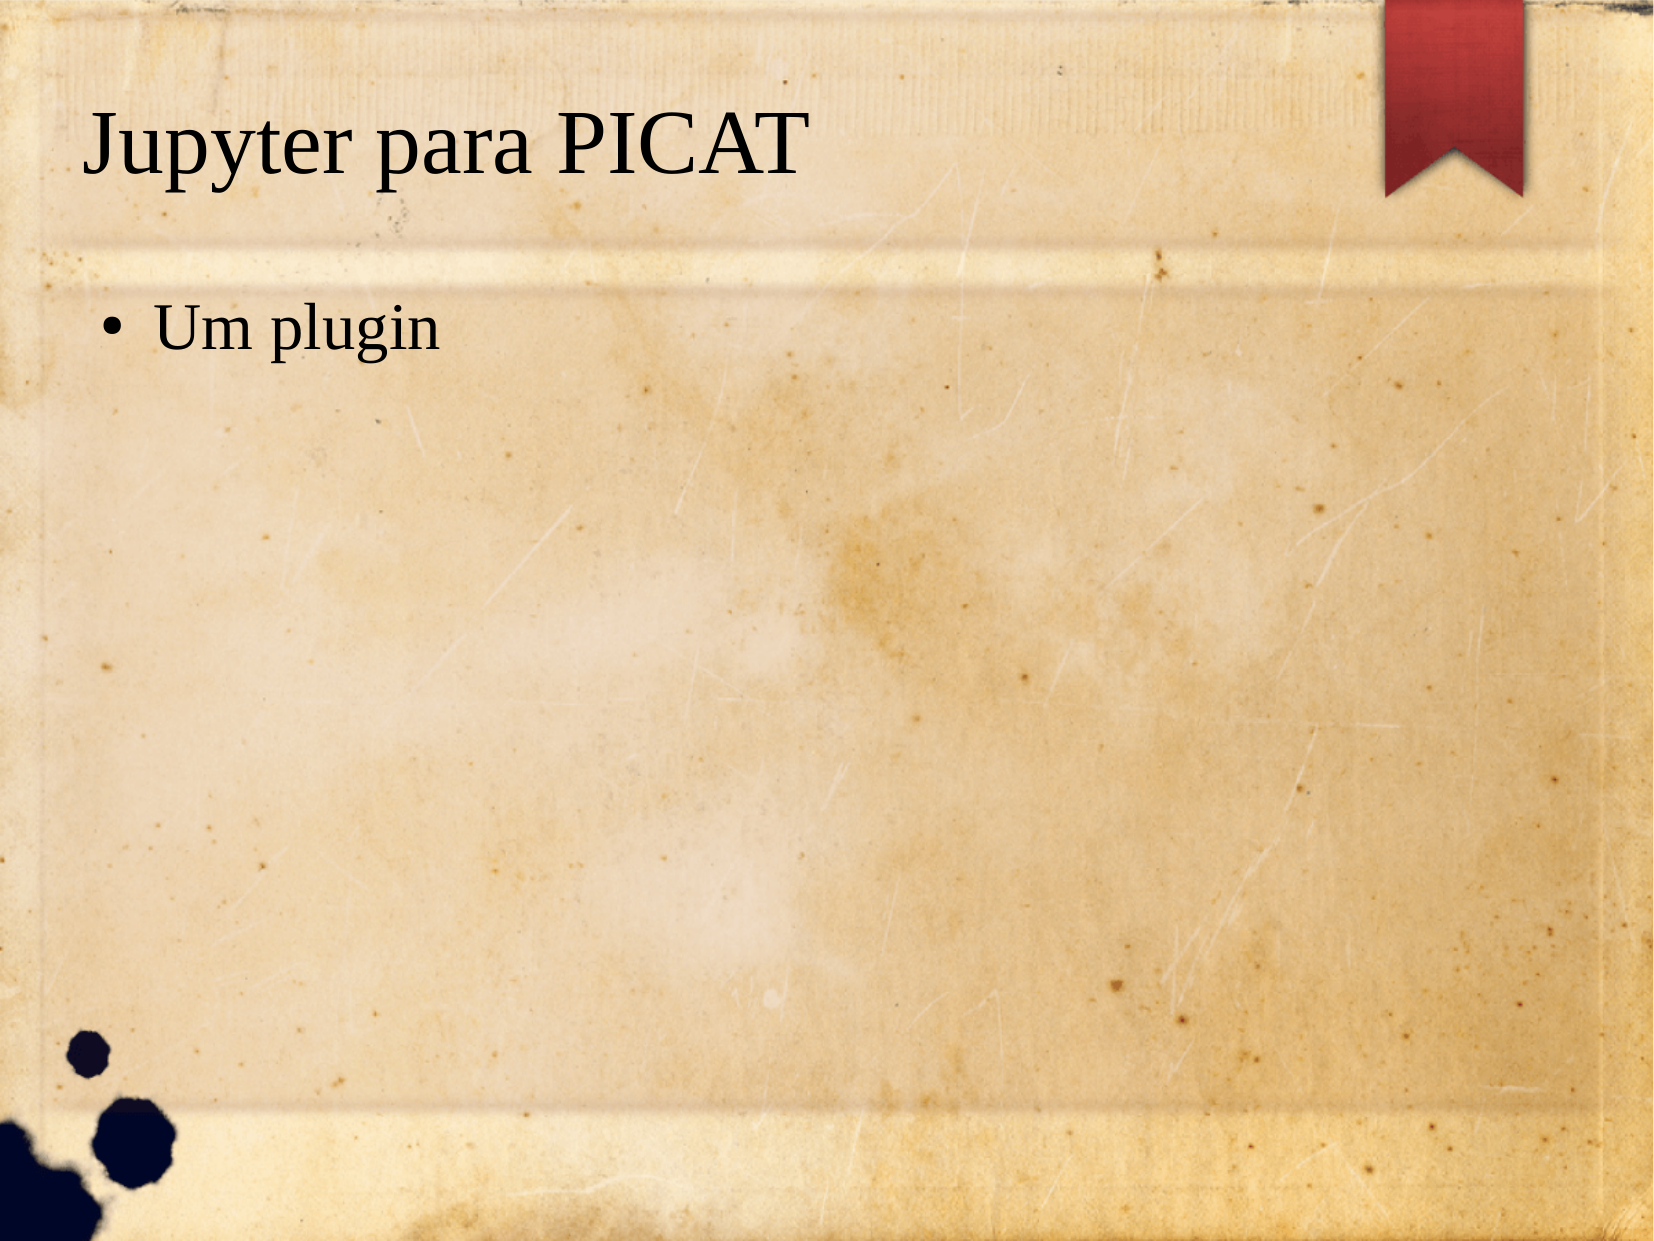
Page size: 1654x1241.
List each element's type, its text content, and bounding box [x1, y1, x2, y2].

title Jupyter para PICAT [82, 49, 1347, 237]
picture [0, 0, 1654, 1241]
list Um plugin [82, 290, 1538, 1010]
